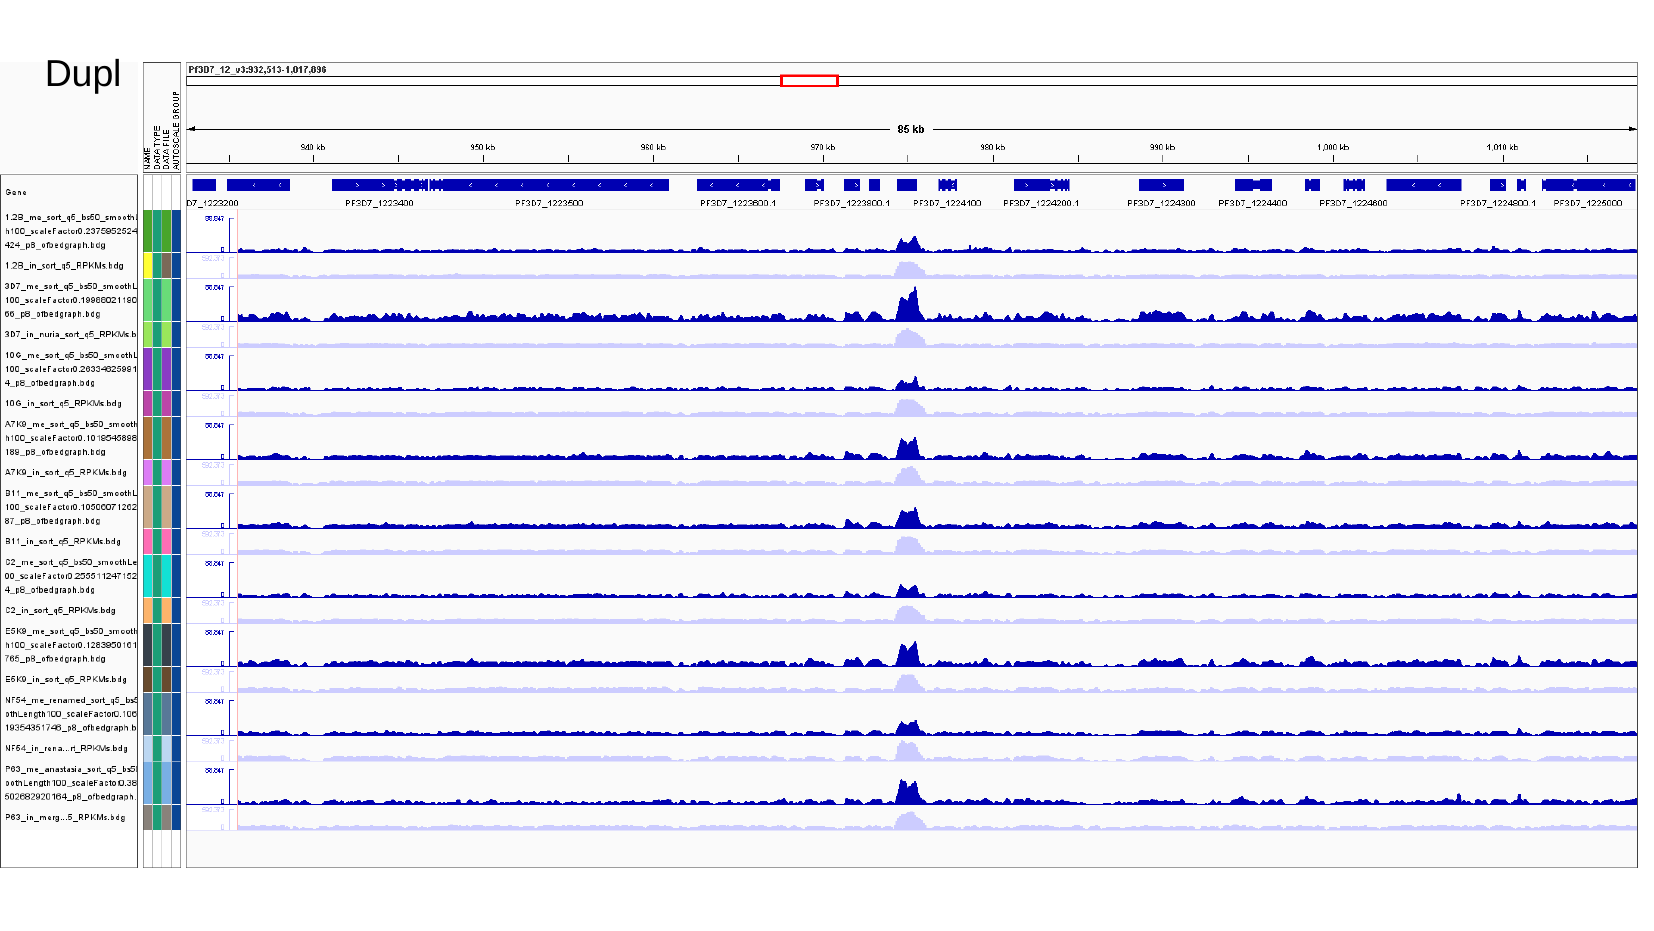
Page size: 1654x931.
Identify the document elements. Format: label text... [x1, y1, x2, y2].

text_box Dupl [30, 45, 151, 144]
picture [0, 62, 1654, 868]
